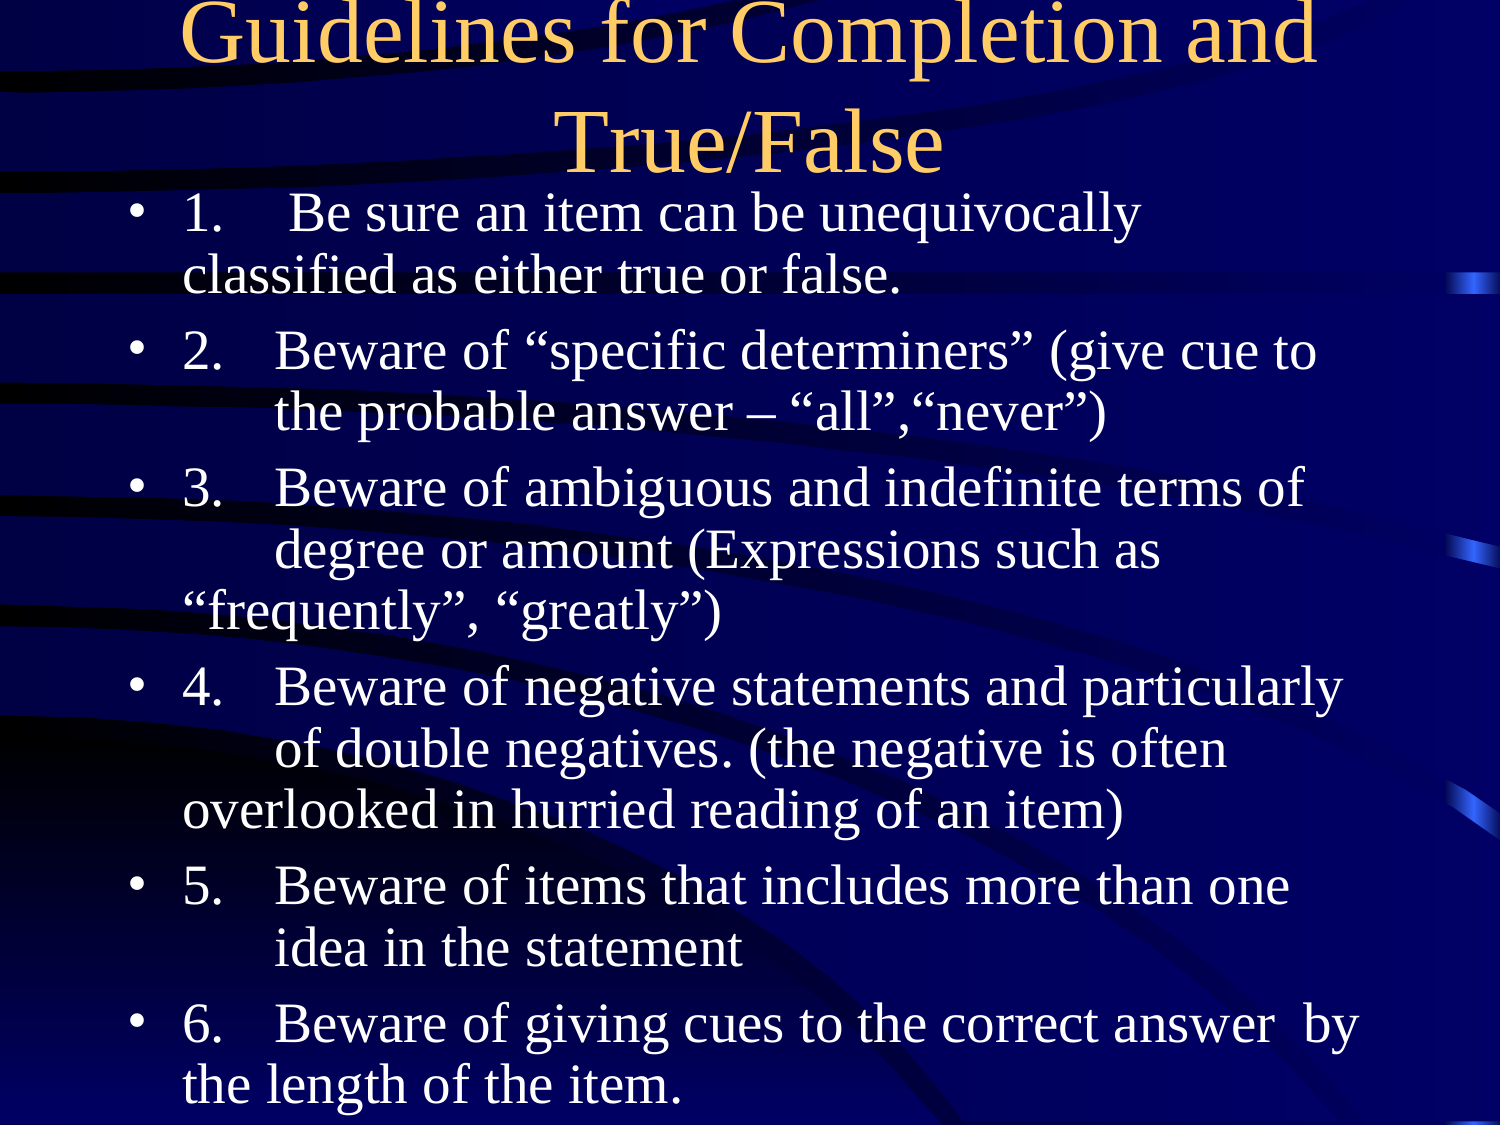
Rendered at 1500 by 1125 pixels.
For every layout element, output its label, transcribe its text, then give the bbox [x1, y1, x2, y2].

list 1. Be sure an item can be unequivocally classified as either true or false. 2. Beware of “specific determiners” (give cue to the probable answer – “all”,“never”) 3. Beware of ambiguous and indefinite terms of degree or amount (Expressions such as “frequently”, “greatly”) 4. Beware of negative statements and particularly of double negatives. (the negative is often overlooked in hurried reading of an item) 5. Beware of items that includes more than one idea in the statement 6. Beware of giving cues to the correct answer by the length of the item. [112, 174, 1388, 1125]
title Guidelines for Completion and True/False [112, 0, 1388, 163]
